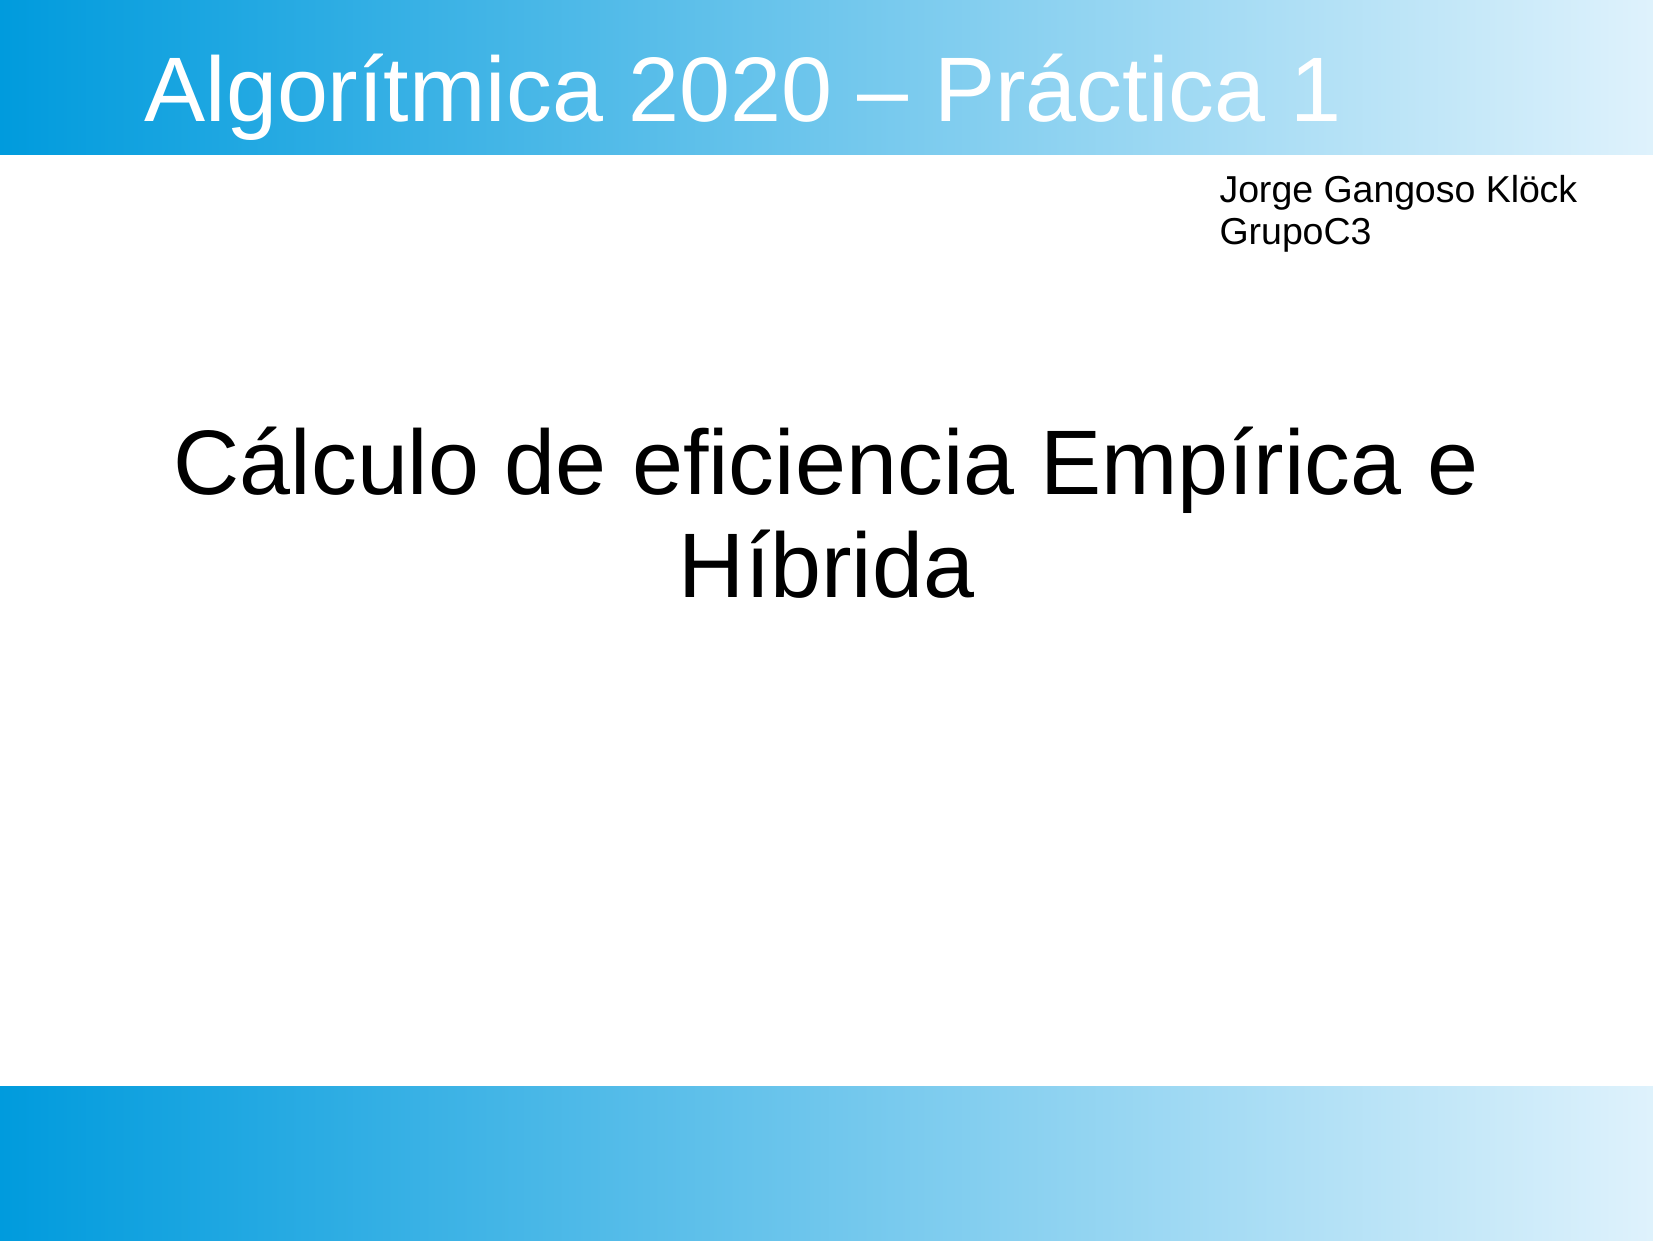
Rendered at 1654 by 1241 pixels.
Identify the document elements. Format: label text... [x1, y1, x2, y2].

title Algorítmica 2020 – Práctica 1 [0, 37, 1489, 142]
text_box Jorge Gangoso Klöck GrupoC3 [1204, 161, 1642, 260]
subtitle Cálculo de eficiencia Empírica e Híbrida [82, 154, 1571, 875]
